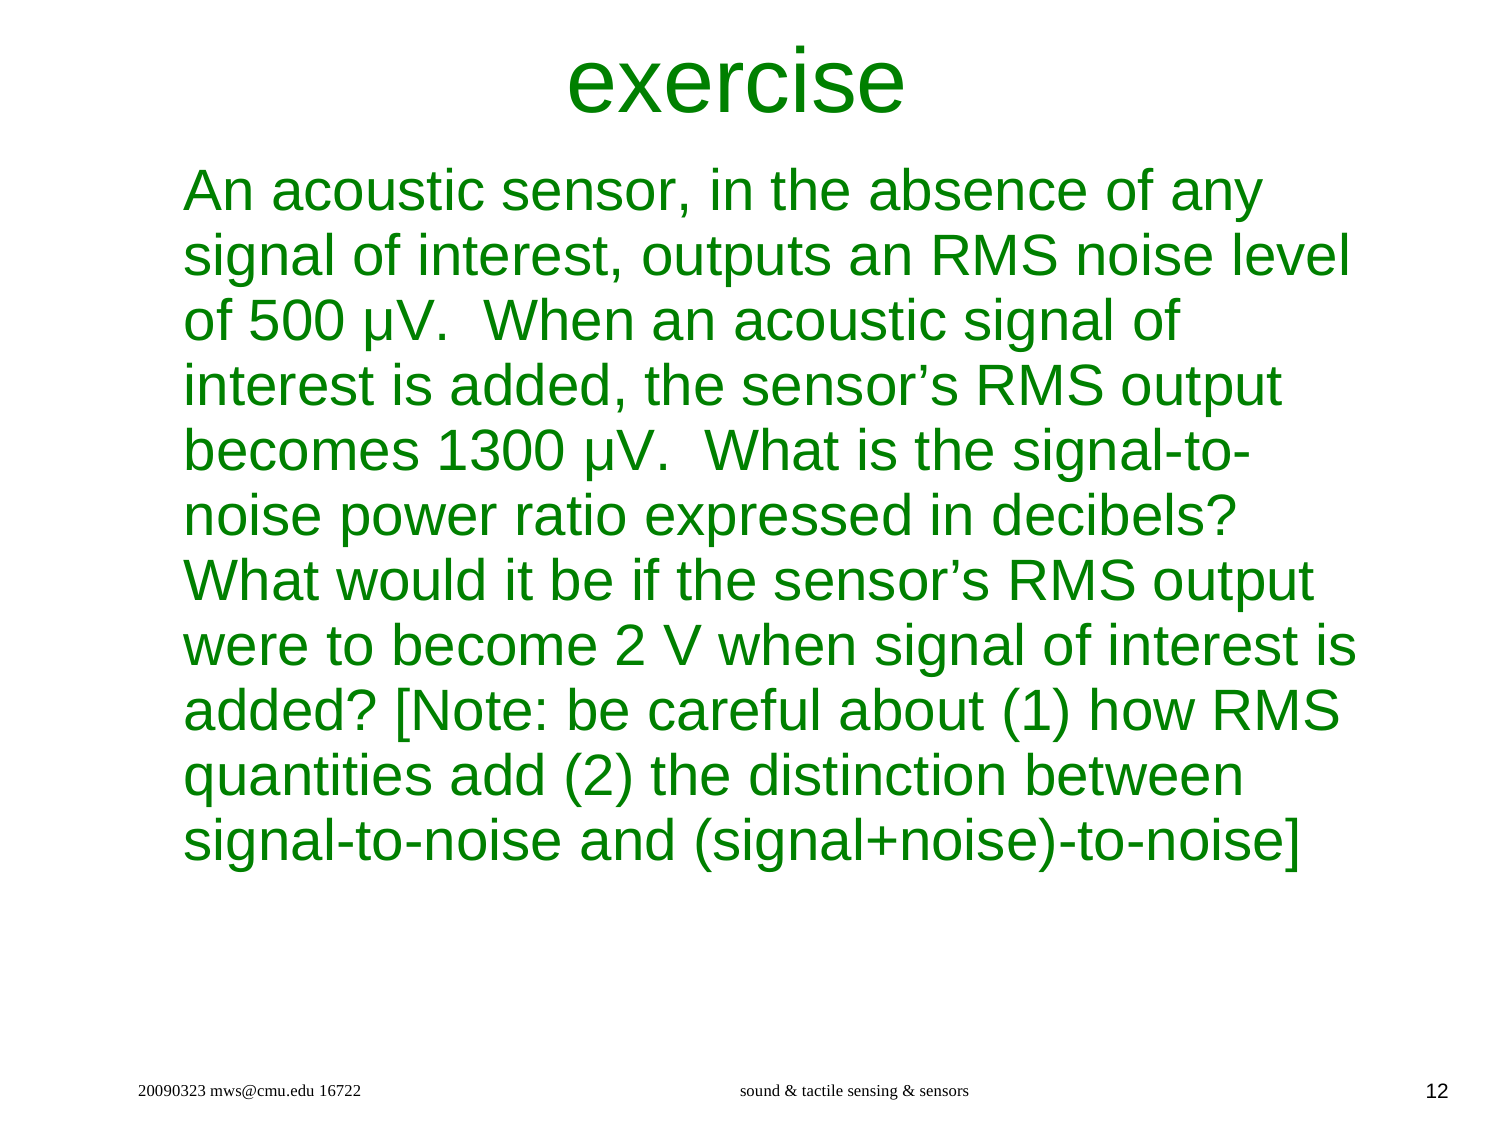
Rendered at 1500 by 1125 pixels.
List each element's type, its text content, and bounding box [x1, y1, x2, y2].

title exercise [99, 22, 1375, 141]
list An acoustic sensor, in the absence of any signal of interest, outputs an RMS noise level of 500 μV. When an acoustic signal of interest is added, the sensor’s RMS output becomes 1300 μV. What is the signal-to-noise power ratio expressed in decibels? What would it be if the sensor’s RMS output were to become 2 V when signal of interest is added? [Note: be careful about (1) how RMS quantities add (2) the distinction between signal-to-noise and (signal+noise)-to-noise] [112, 149, 1388, 1026]
